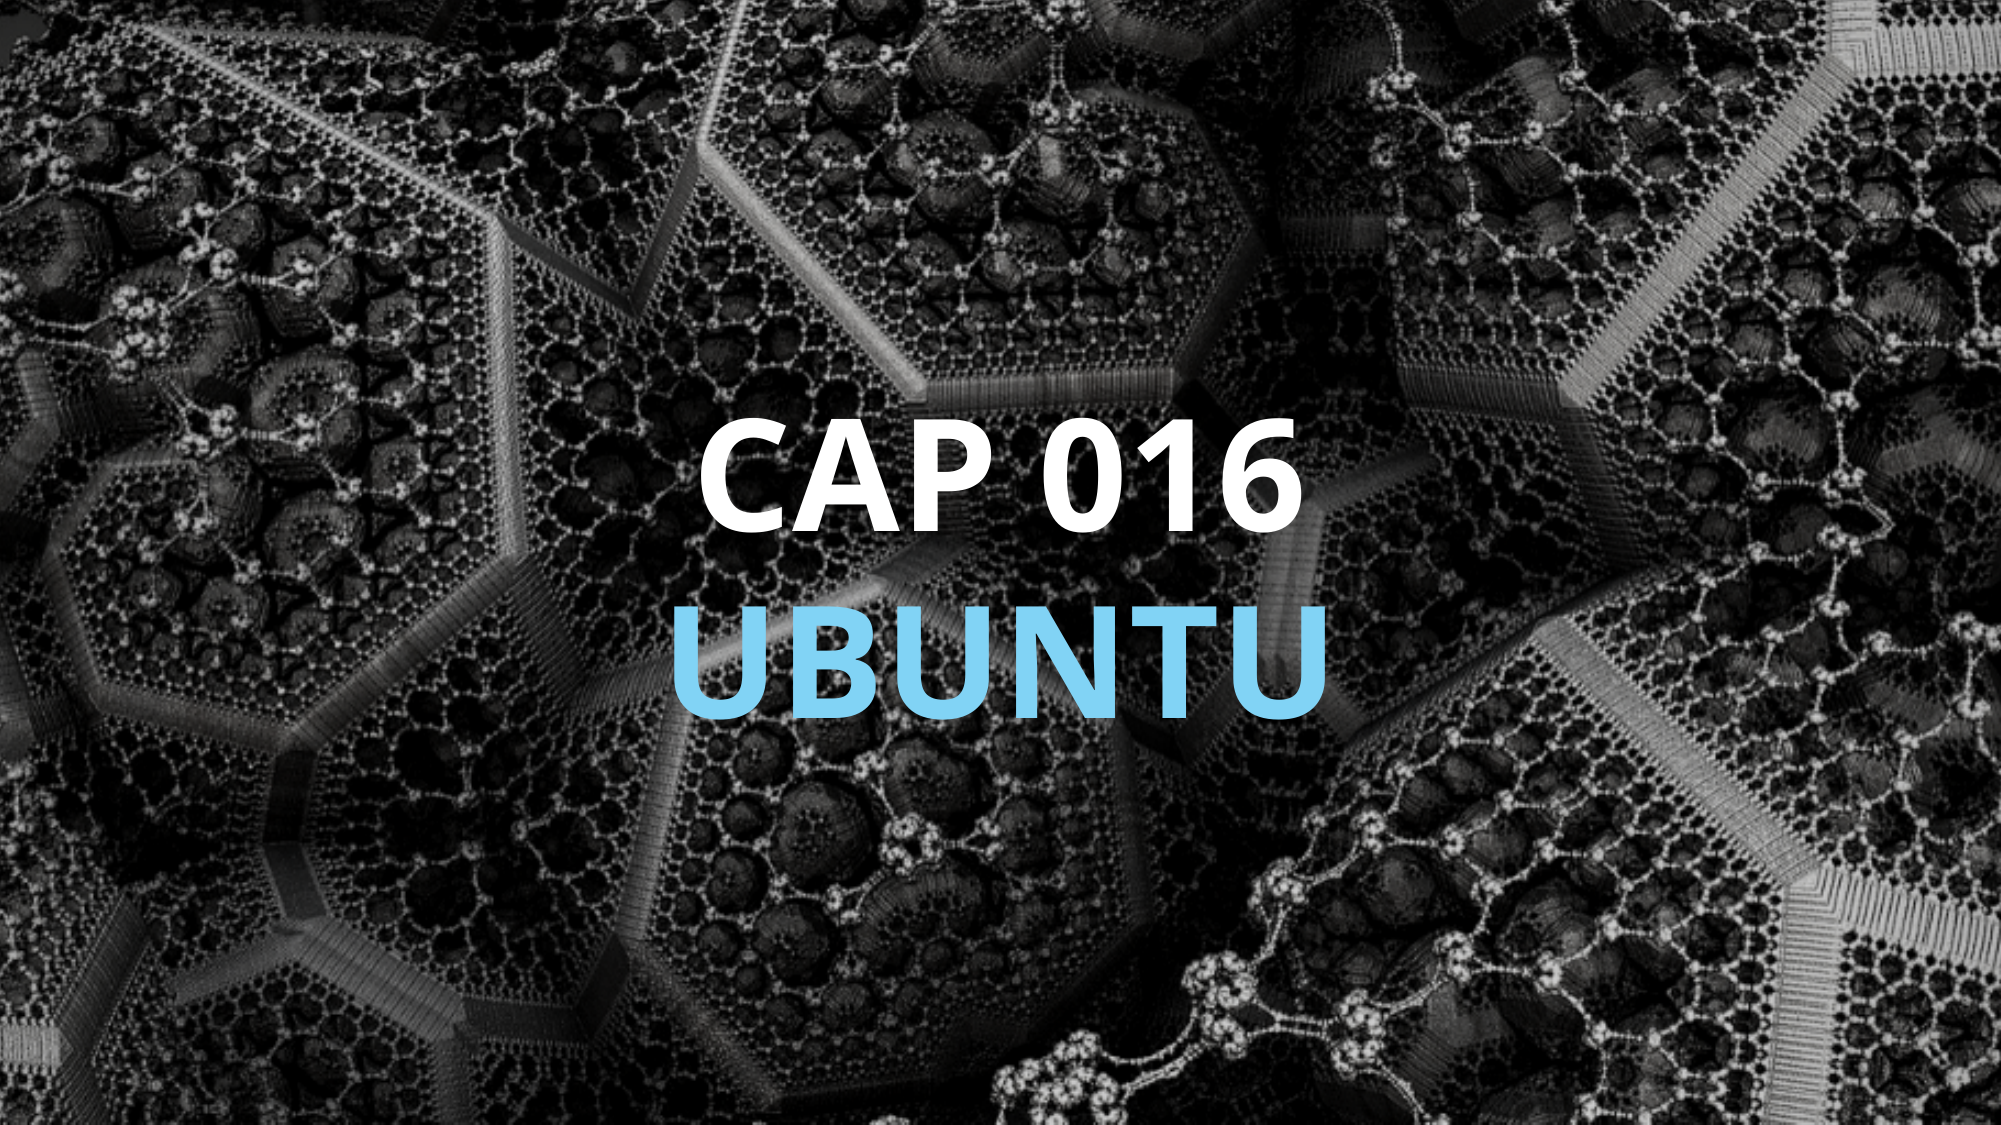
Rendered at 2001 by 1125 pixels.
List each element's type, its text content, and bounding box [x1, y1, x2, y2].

text_box CAP 016 UBUNTU [646, 367, 1354, 758]
picture [0, 0, 2001, 1125]
